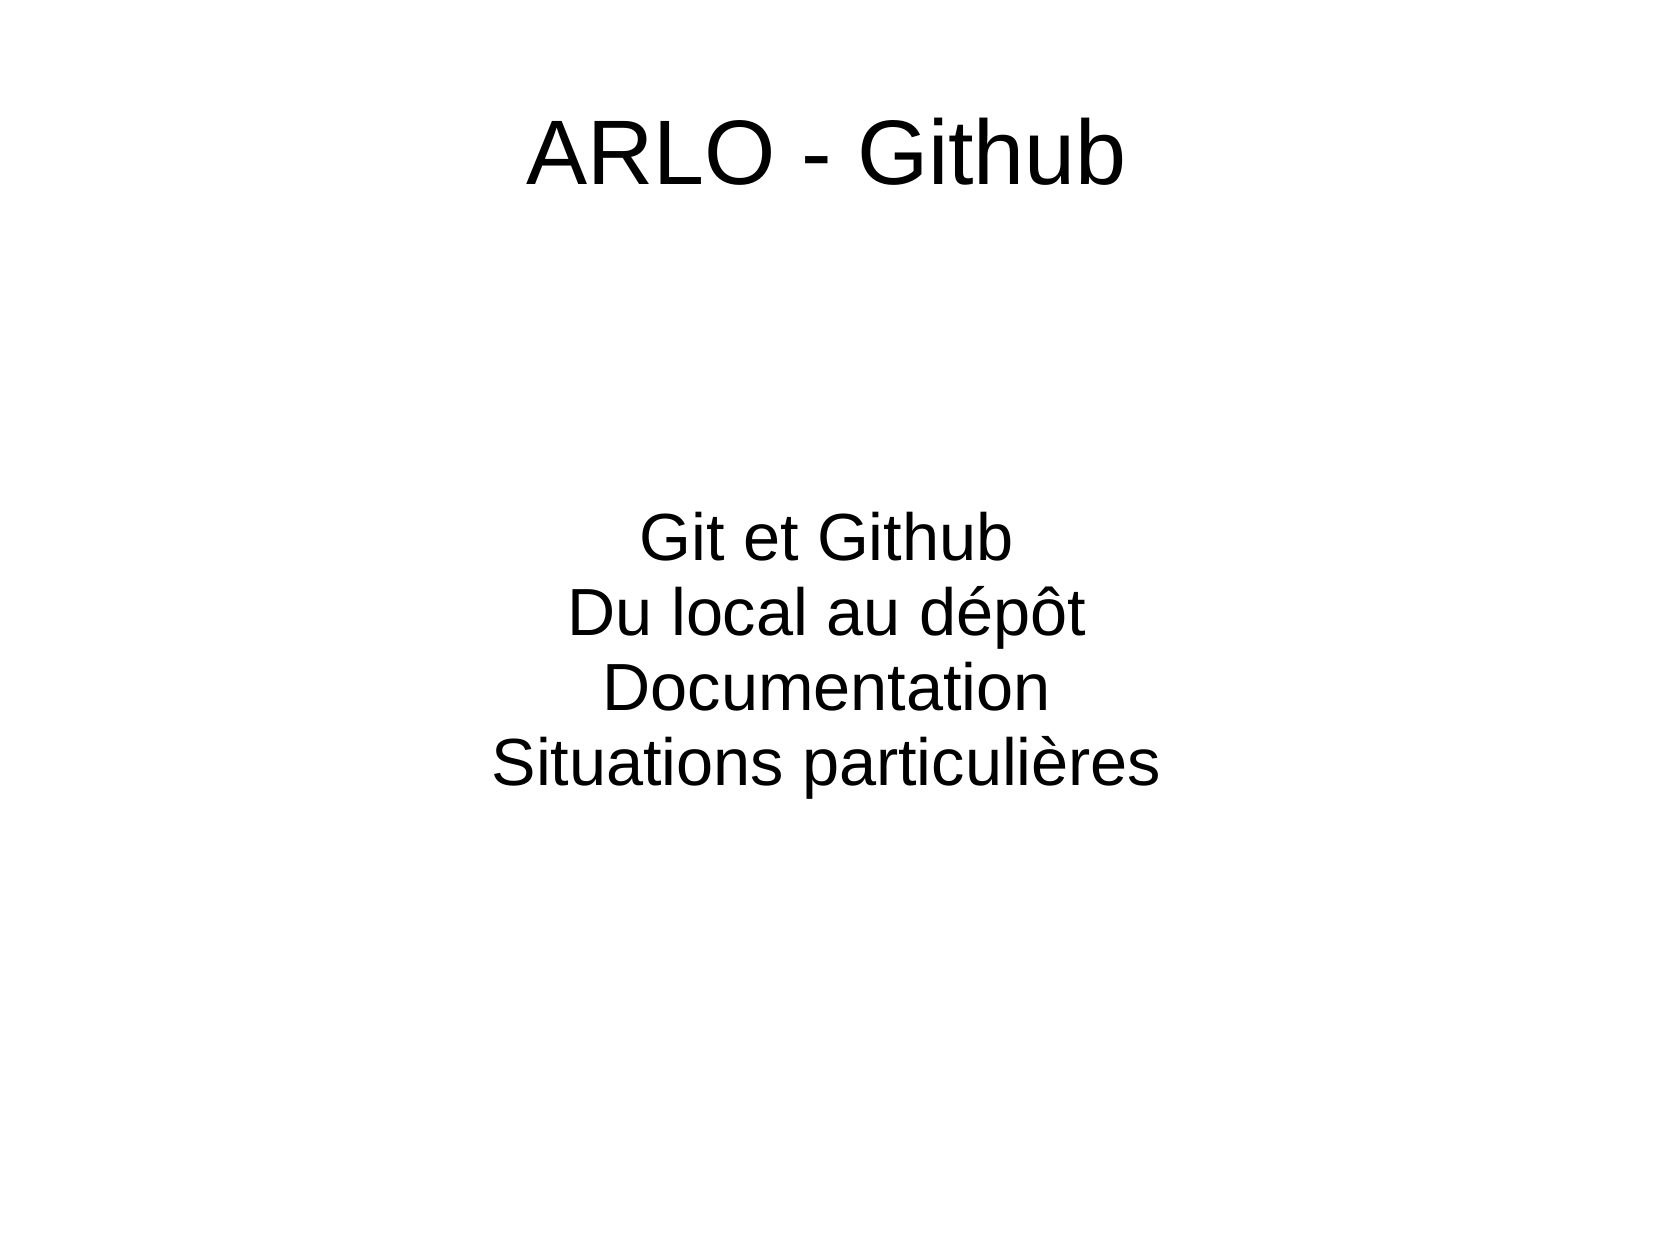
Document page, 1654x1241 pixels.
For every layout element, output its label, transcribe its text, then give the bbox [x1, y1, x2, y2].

subtitle Git et Github Du local au dépôt Documentation Situations particulières [82, 290, 1571, 1010]
title ARLO - Github [82, 49, 1571, 257]
